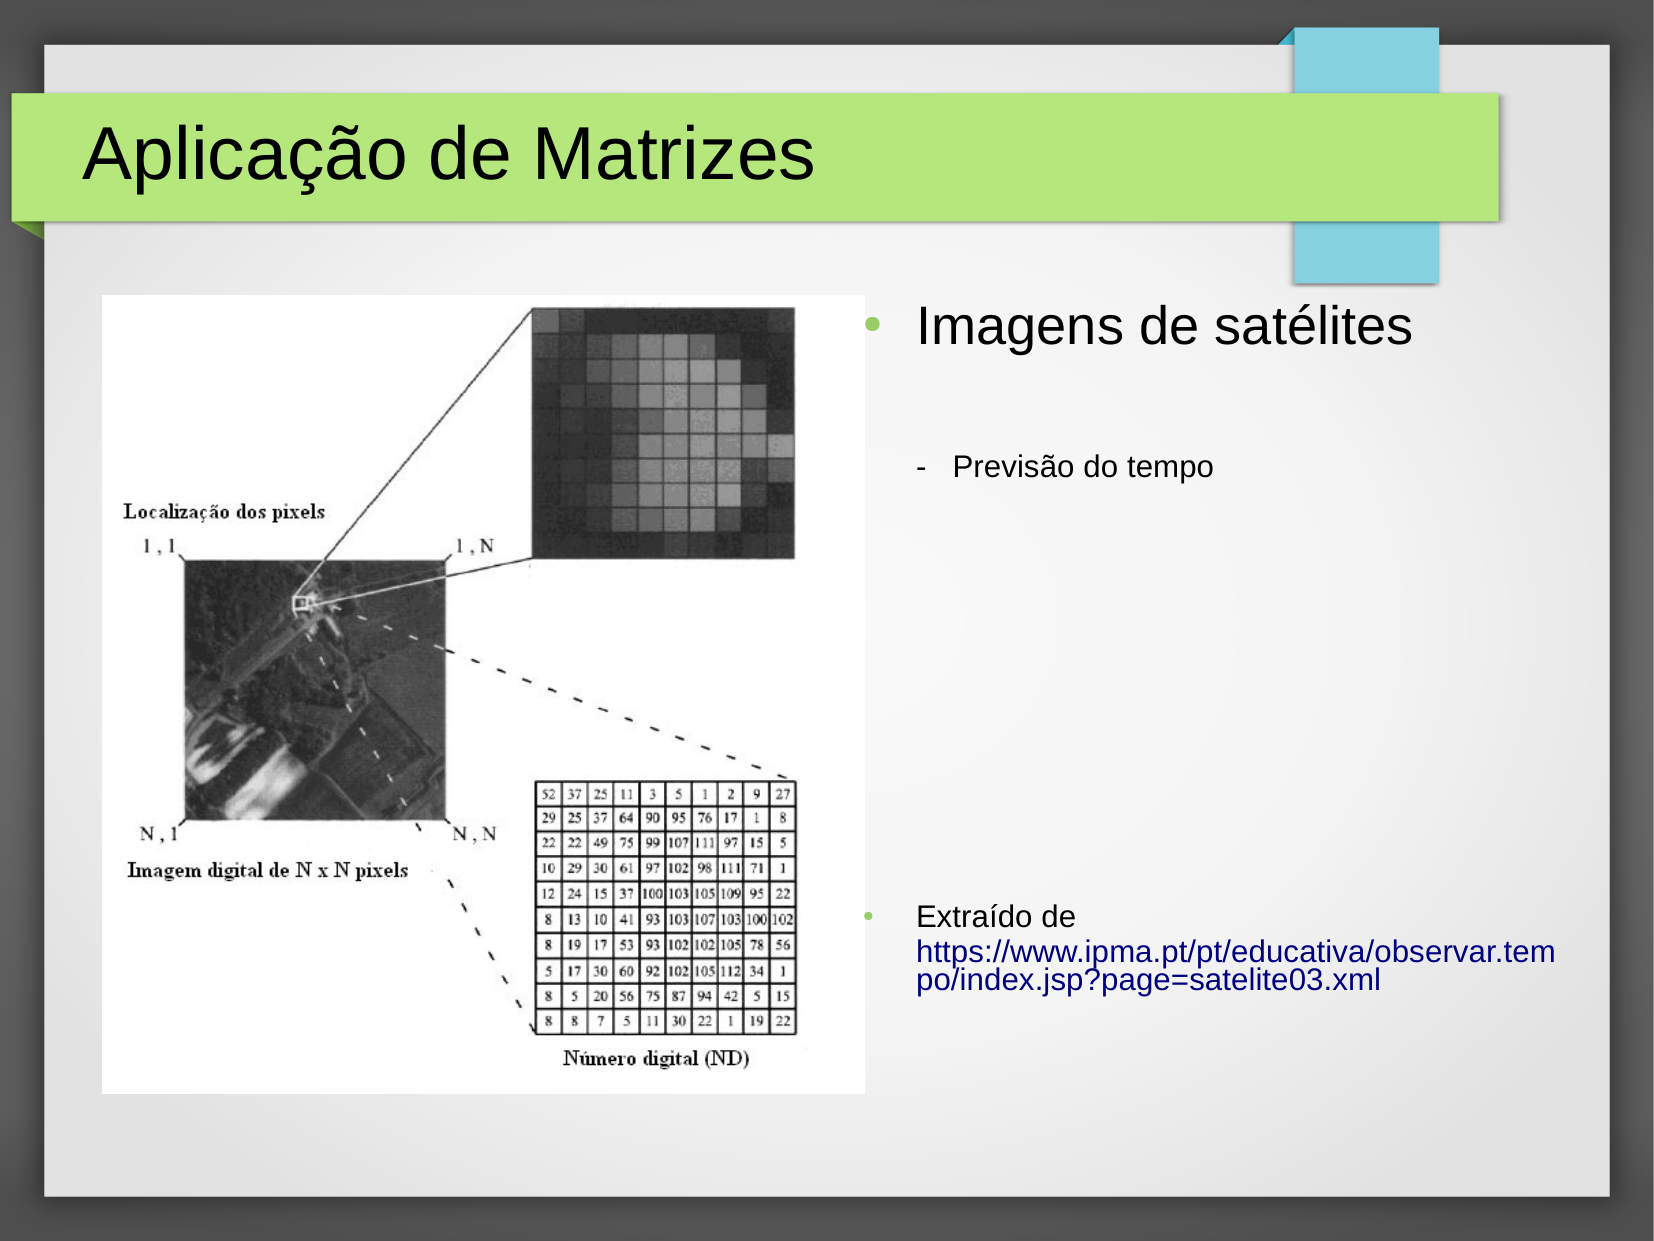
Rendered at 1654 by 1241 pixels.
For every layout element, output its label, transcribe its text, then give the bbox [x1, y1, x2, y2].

picture [0, 0, 1654, 1241]
title Aplicação de Matrizes [82, 94, 1264, 213]
list Imagens de satélites - Previsão do tempo Extraído de https://www.ipma.pt/pt/educativa/observar.tempo/index.jsp?page=satelite03.xml [845, 295, 1572, 1015]
